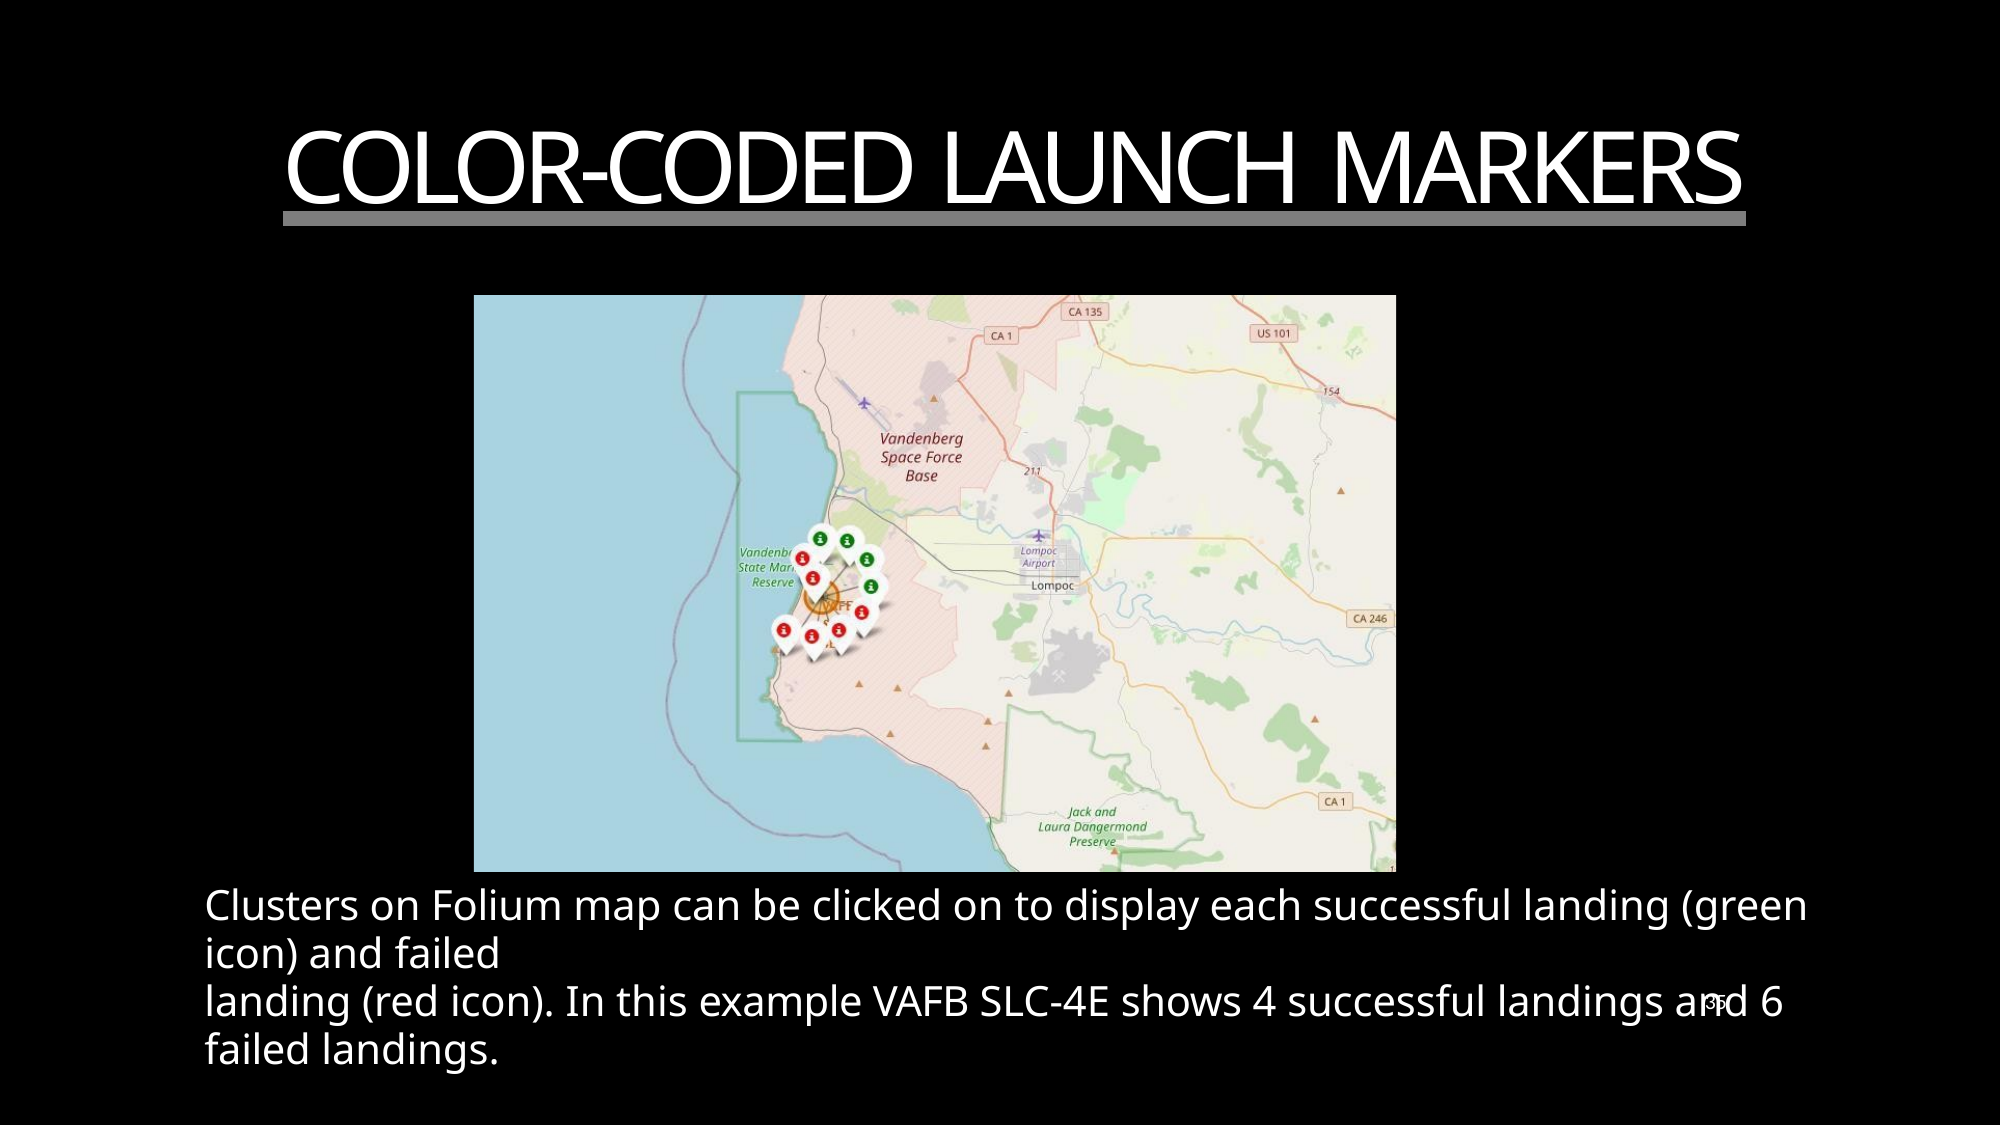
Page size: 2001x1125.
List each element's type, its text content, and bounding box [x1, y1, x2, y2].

text_box [474, 296, 1396, 872]
title Color-Coded Launch Markers [77, 0, 1924, 225]
text_box Clusters on Folium map can be clicked on to display each successful landing (green icon) and failed landing (red icon). In this example VAFB SLC-4E shows 4 successful landings and 6 failed landings. [202, 878, 1856, 1075]
slide_number 31 [1698, 979, 1788, 1026]
